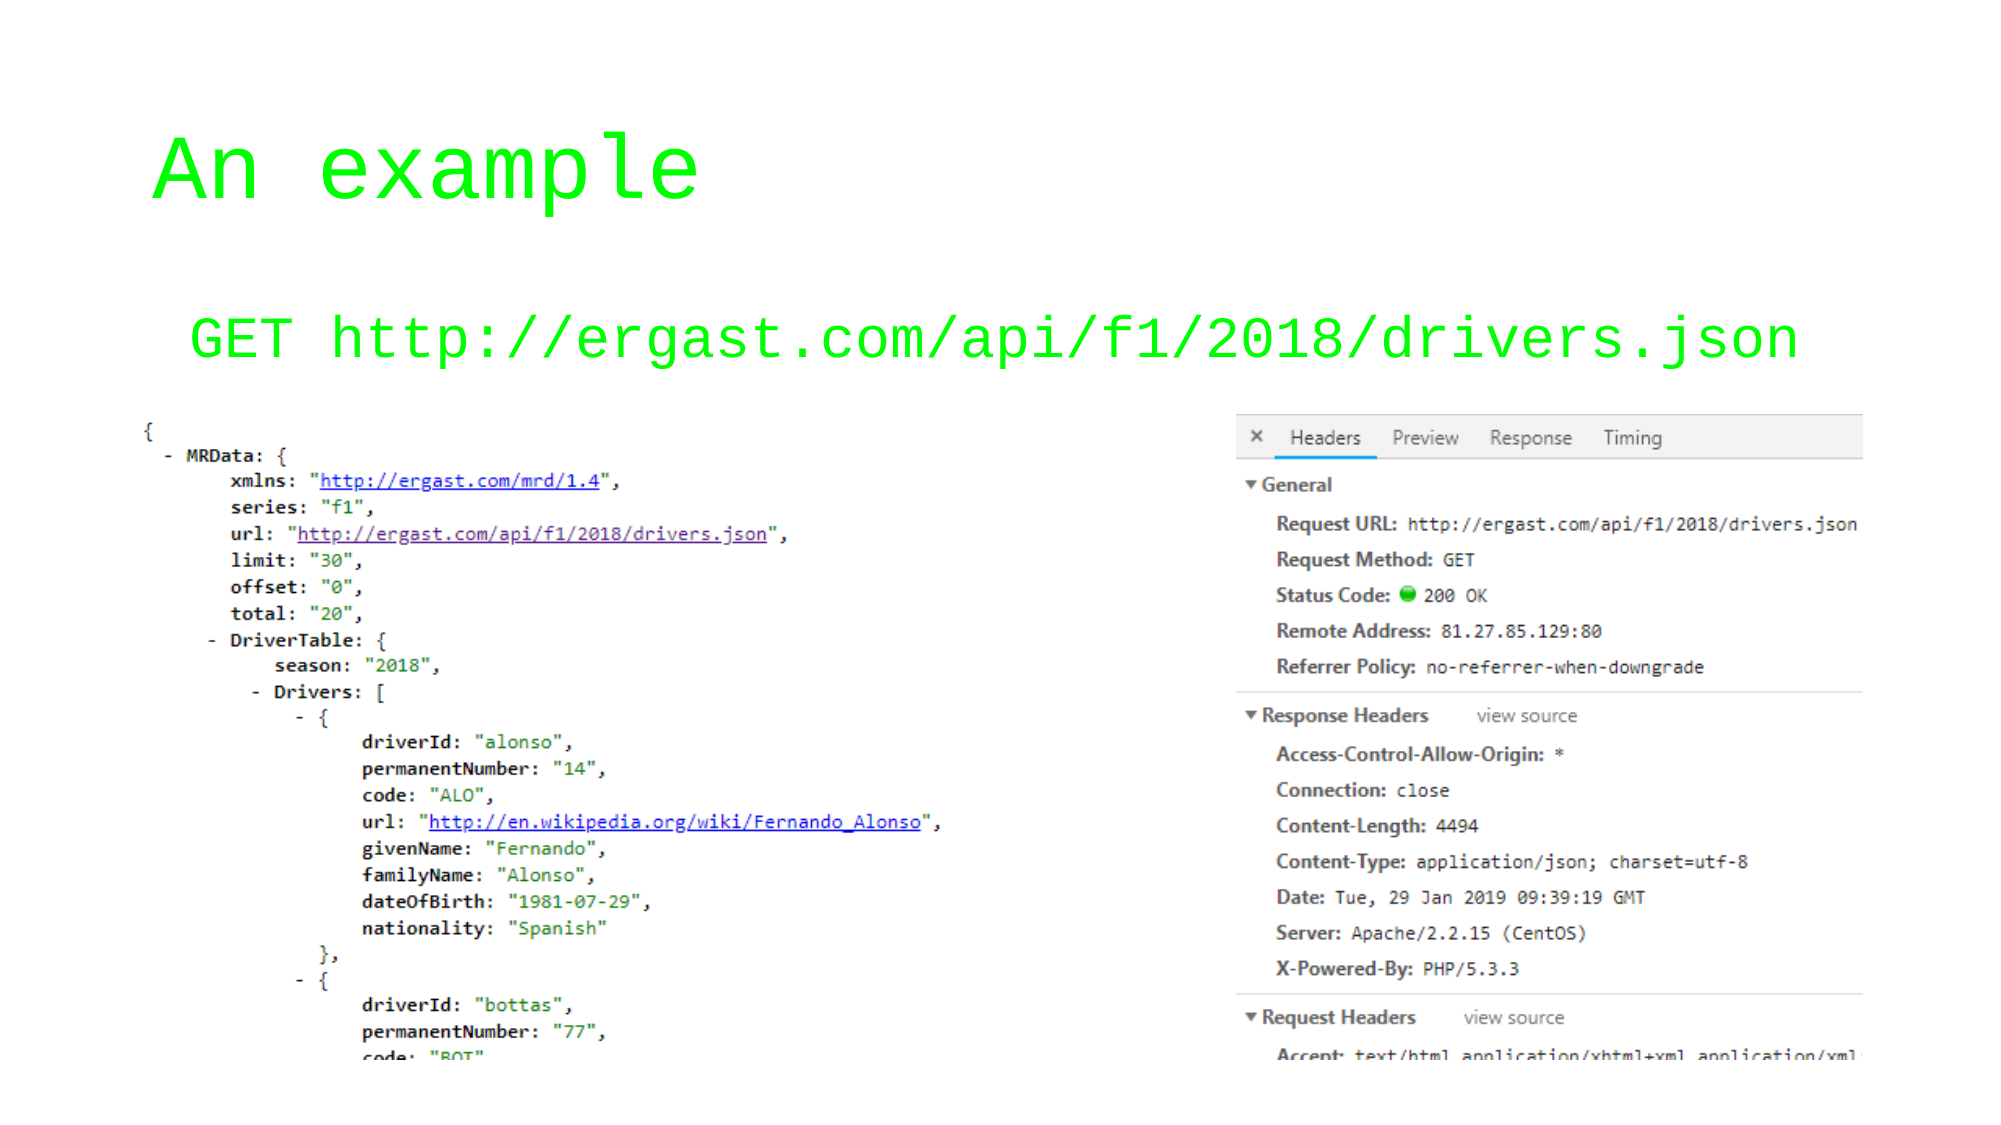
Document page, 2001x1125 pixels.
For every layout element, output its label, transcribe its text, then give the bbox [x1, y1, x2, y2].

title An example [137, 59, 1863, 278]
list GET http://ergast.com/api/f1/2018/drivers.json [137, 299, 1863, 1014]
picture [1236, 414, 1863, 1060]
picture [137, 412, 958, 1060]
